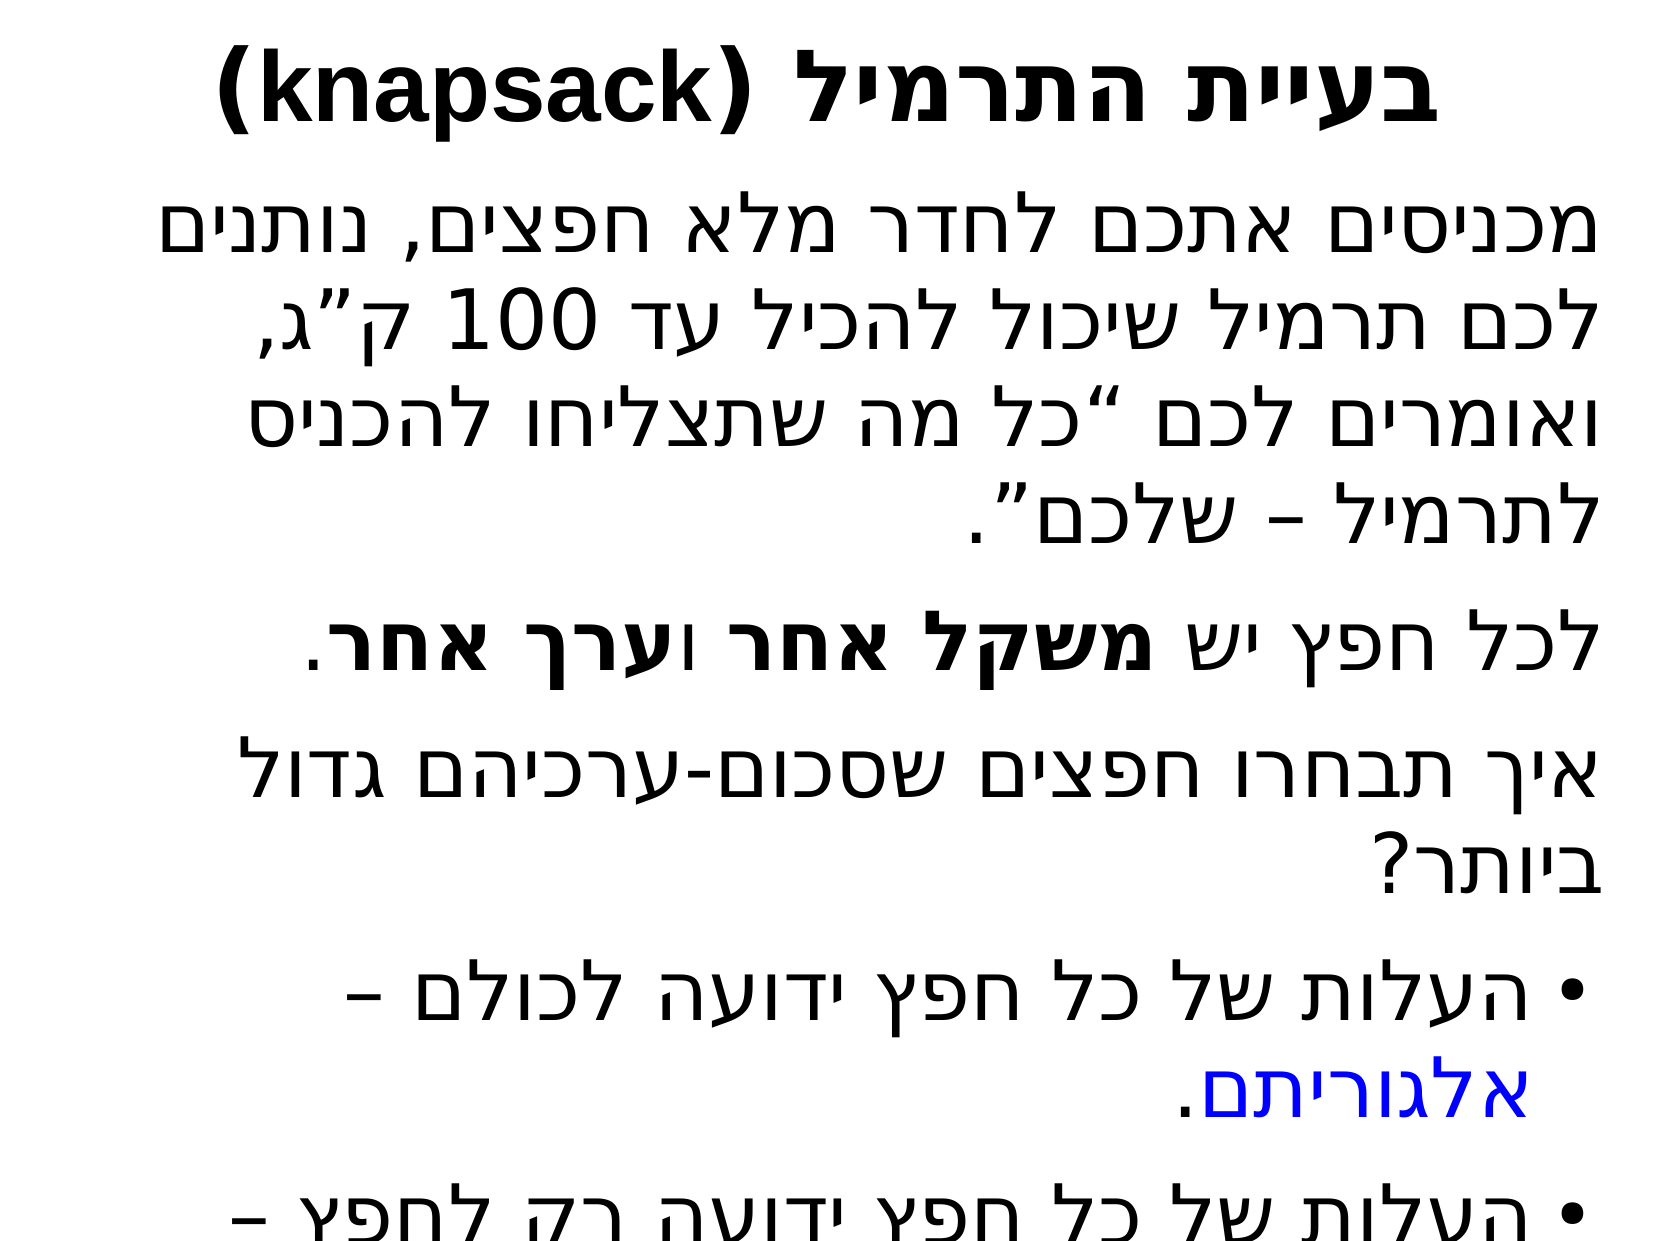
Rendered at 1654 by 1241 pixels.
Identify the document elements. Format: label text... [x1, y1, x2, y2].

title בעיית התרמיל (knapsack) [0, 0, 1654, 176]
list מכניסים אתכם לחדר מלא חפצים, נותנים לכם תרמיל שיכול להכיל עד 100 ק”ג, ואומרים לכם “כל מה שתצליחו להכניס לתרמיל – שלכם”. לכל חפץ יש משקל אחר וערך אחר. איך תבחרו חפצים שסכום-ערכיהם גדול ביותר? העלות של כל חפץ ידועה לכולם – אלגוריתם. העלות של כל חפץ ידועה רק לחפץ – מנגנון. (דוגמה: יש 100 שניות המיועדות לפרסומות. לכל מפרסם יש פרסומת עם אורך אחר וערך אחר. איך לבחור איזה פרסומות לשים?) [34, 176, 1606, 1216]
